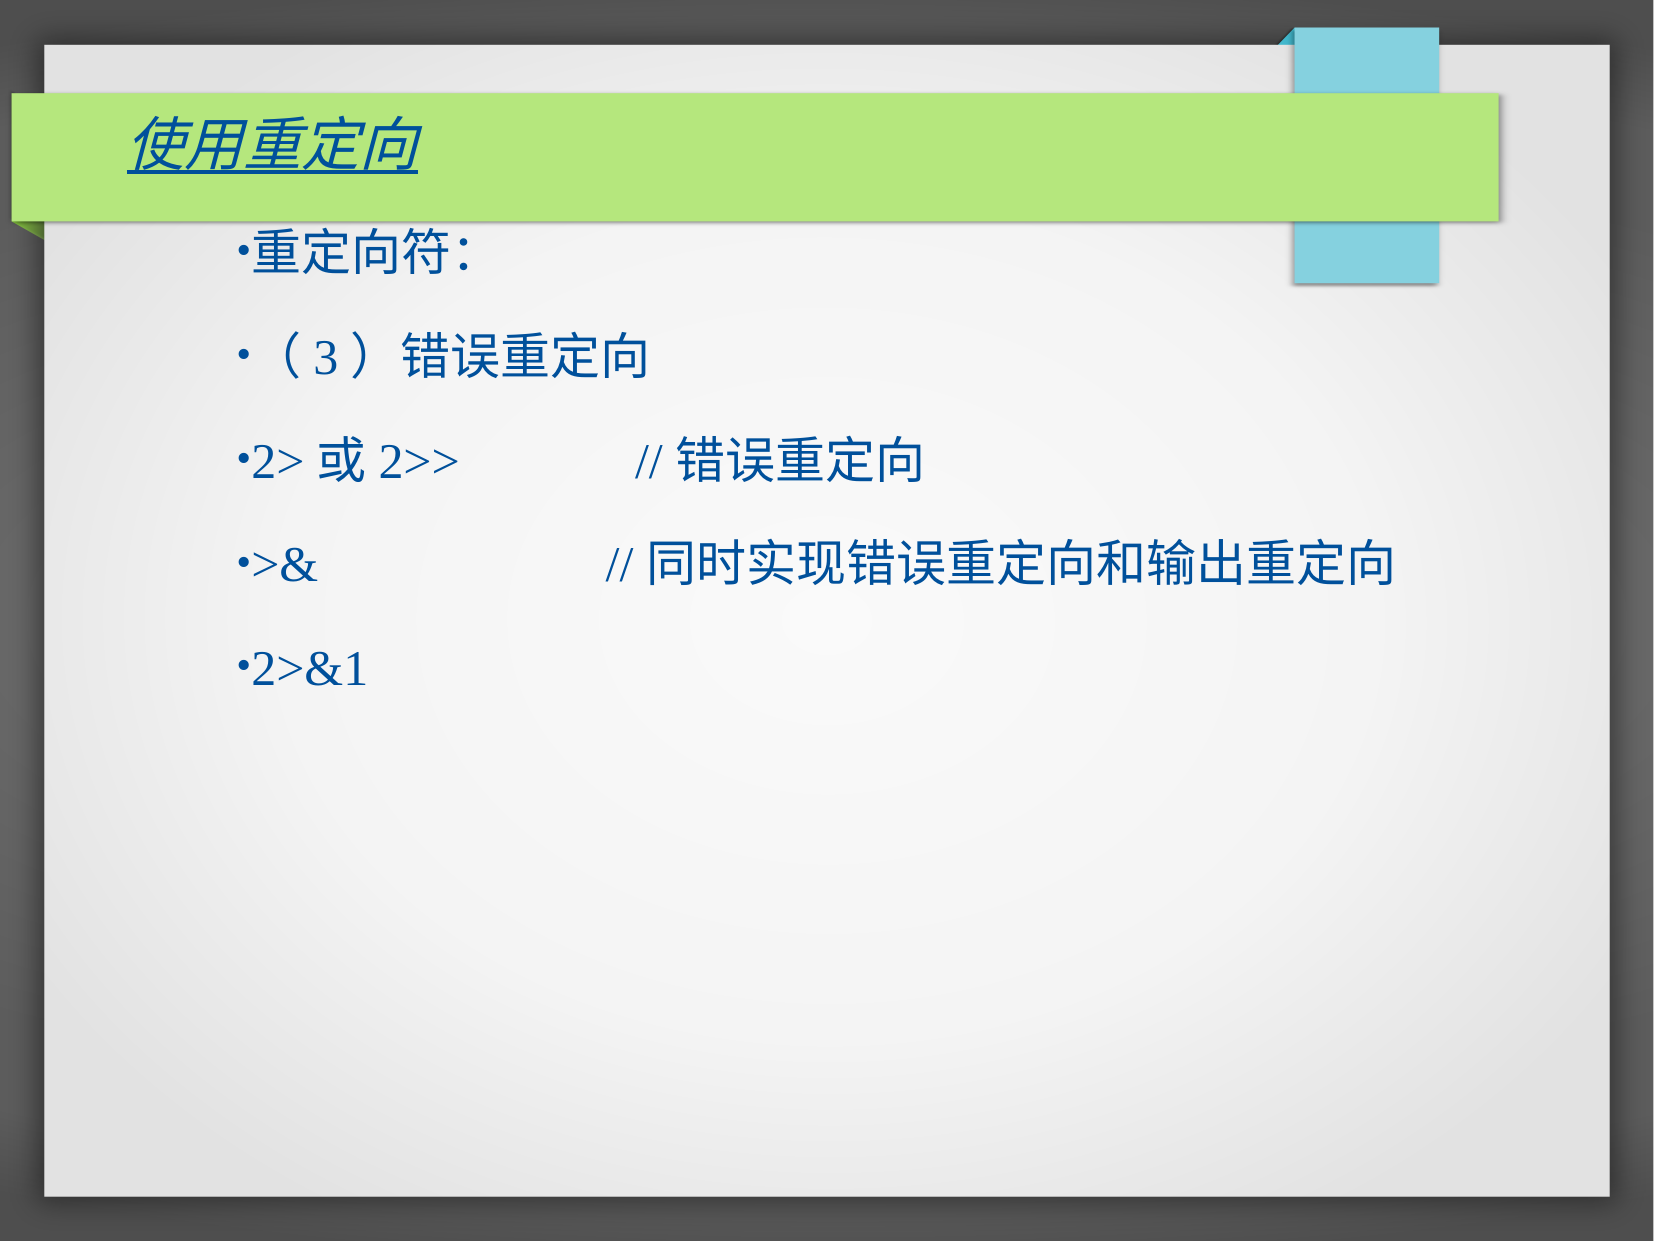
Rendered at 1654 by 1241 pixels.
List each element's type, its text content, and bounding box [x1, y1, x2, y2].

text_box 使用重定向 重定向符： （3）错误重定向 2>或2>> //错误重定向 >& //同时实现错误重定向和输出重定向 2>&1 [71, 99, 1595, 704]
picture [0, 0, 1654, 1241]
